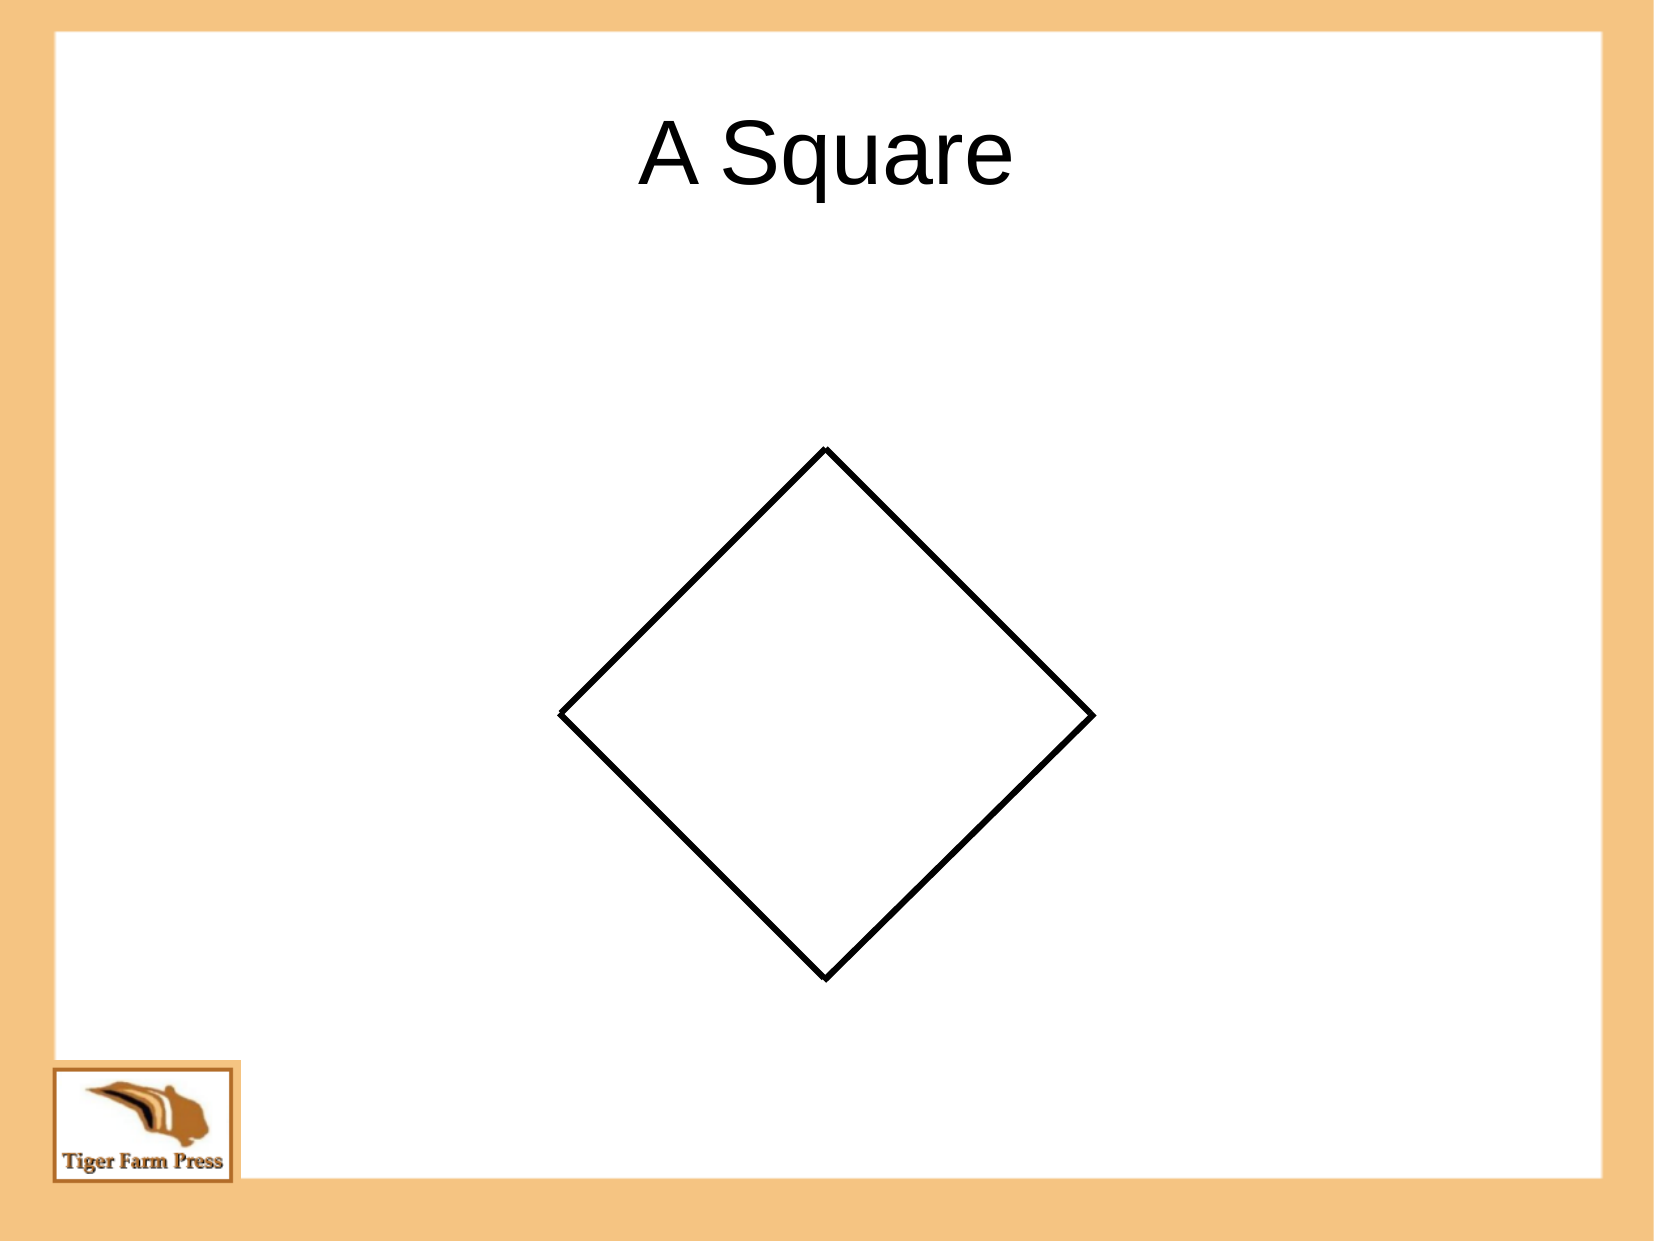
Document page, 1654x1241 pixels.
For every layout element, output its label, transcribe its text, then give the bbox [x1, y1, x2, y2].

picture [0, 0, 1654, 1241]
title A Square [82, 49, 1571, 257]
